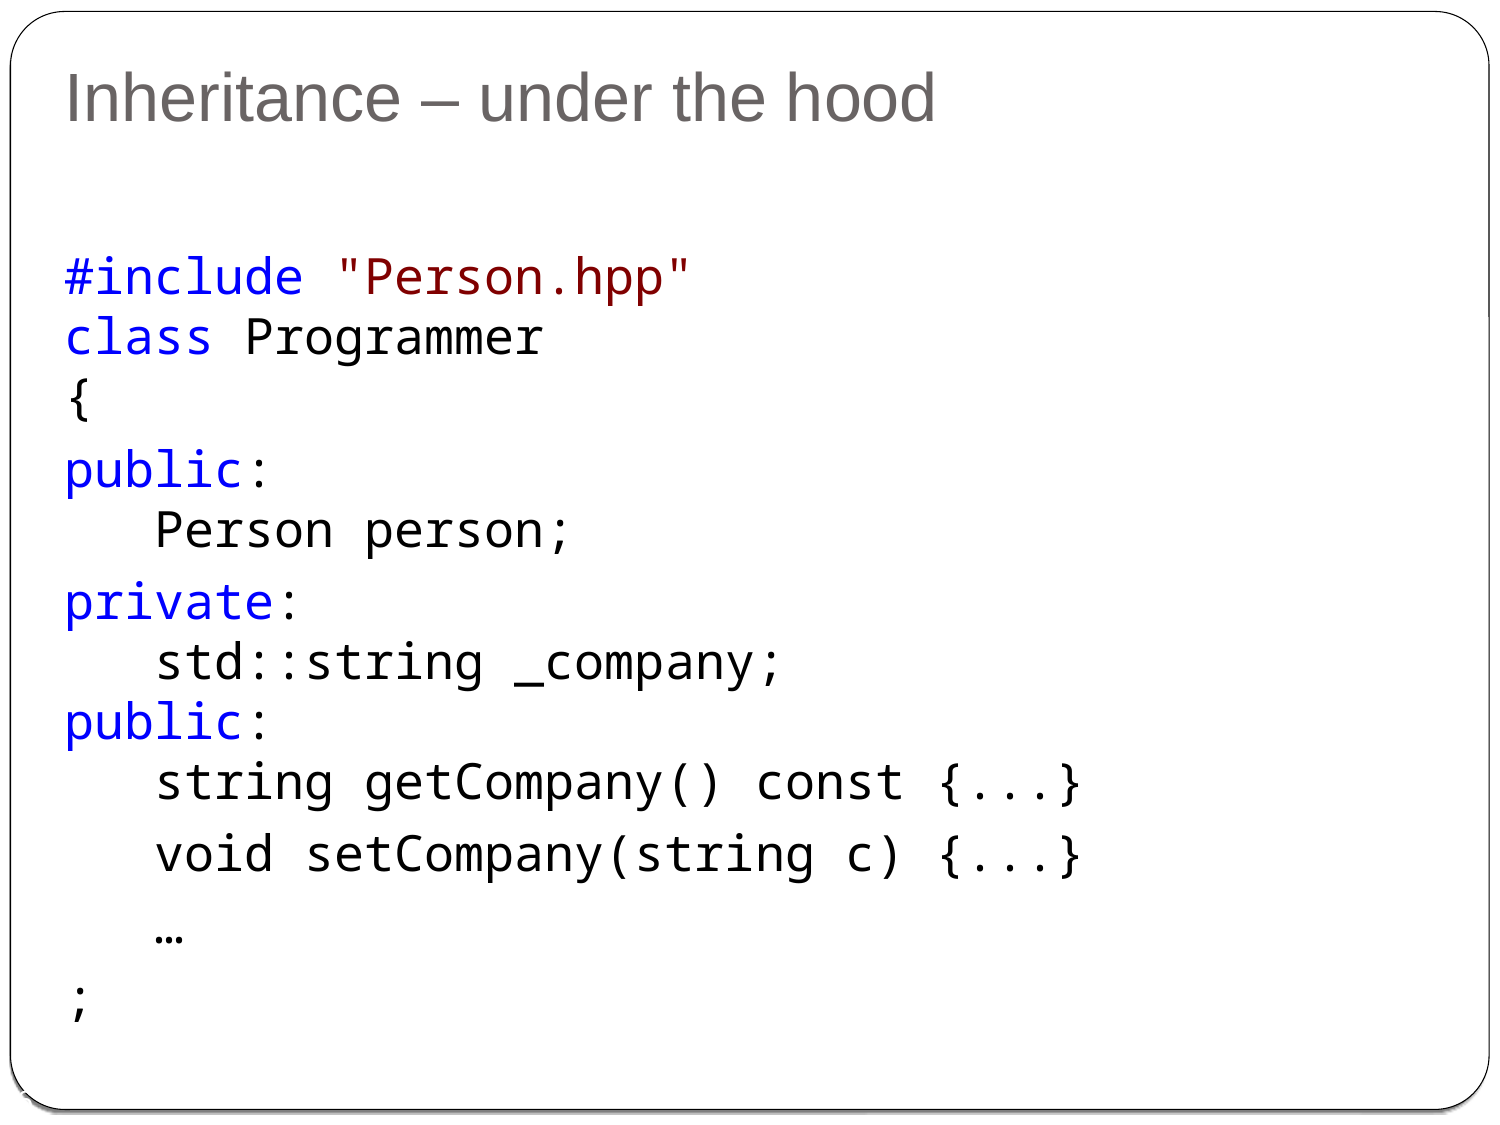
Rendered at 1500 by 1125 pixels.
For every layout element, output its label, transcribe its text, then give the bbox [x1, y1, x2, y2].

slide_number <number> [0, 1074, 50, 1125]
list #include "Person.hpp" class Programmer { public: Person person; private: std::string _company; public: string getCompany() const {...} void setCompany(string c) {...} … ; [50, 237, 1500, 1125]
title Inheritance – under the hood [50, 45, 1450, 150]
